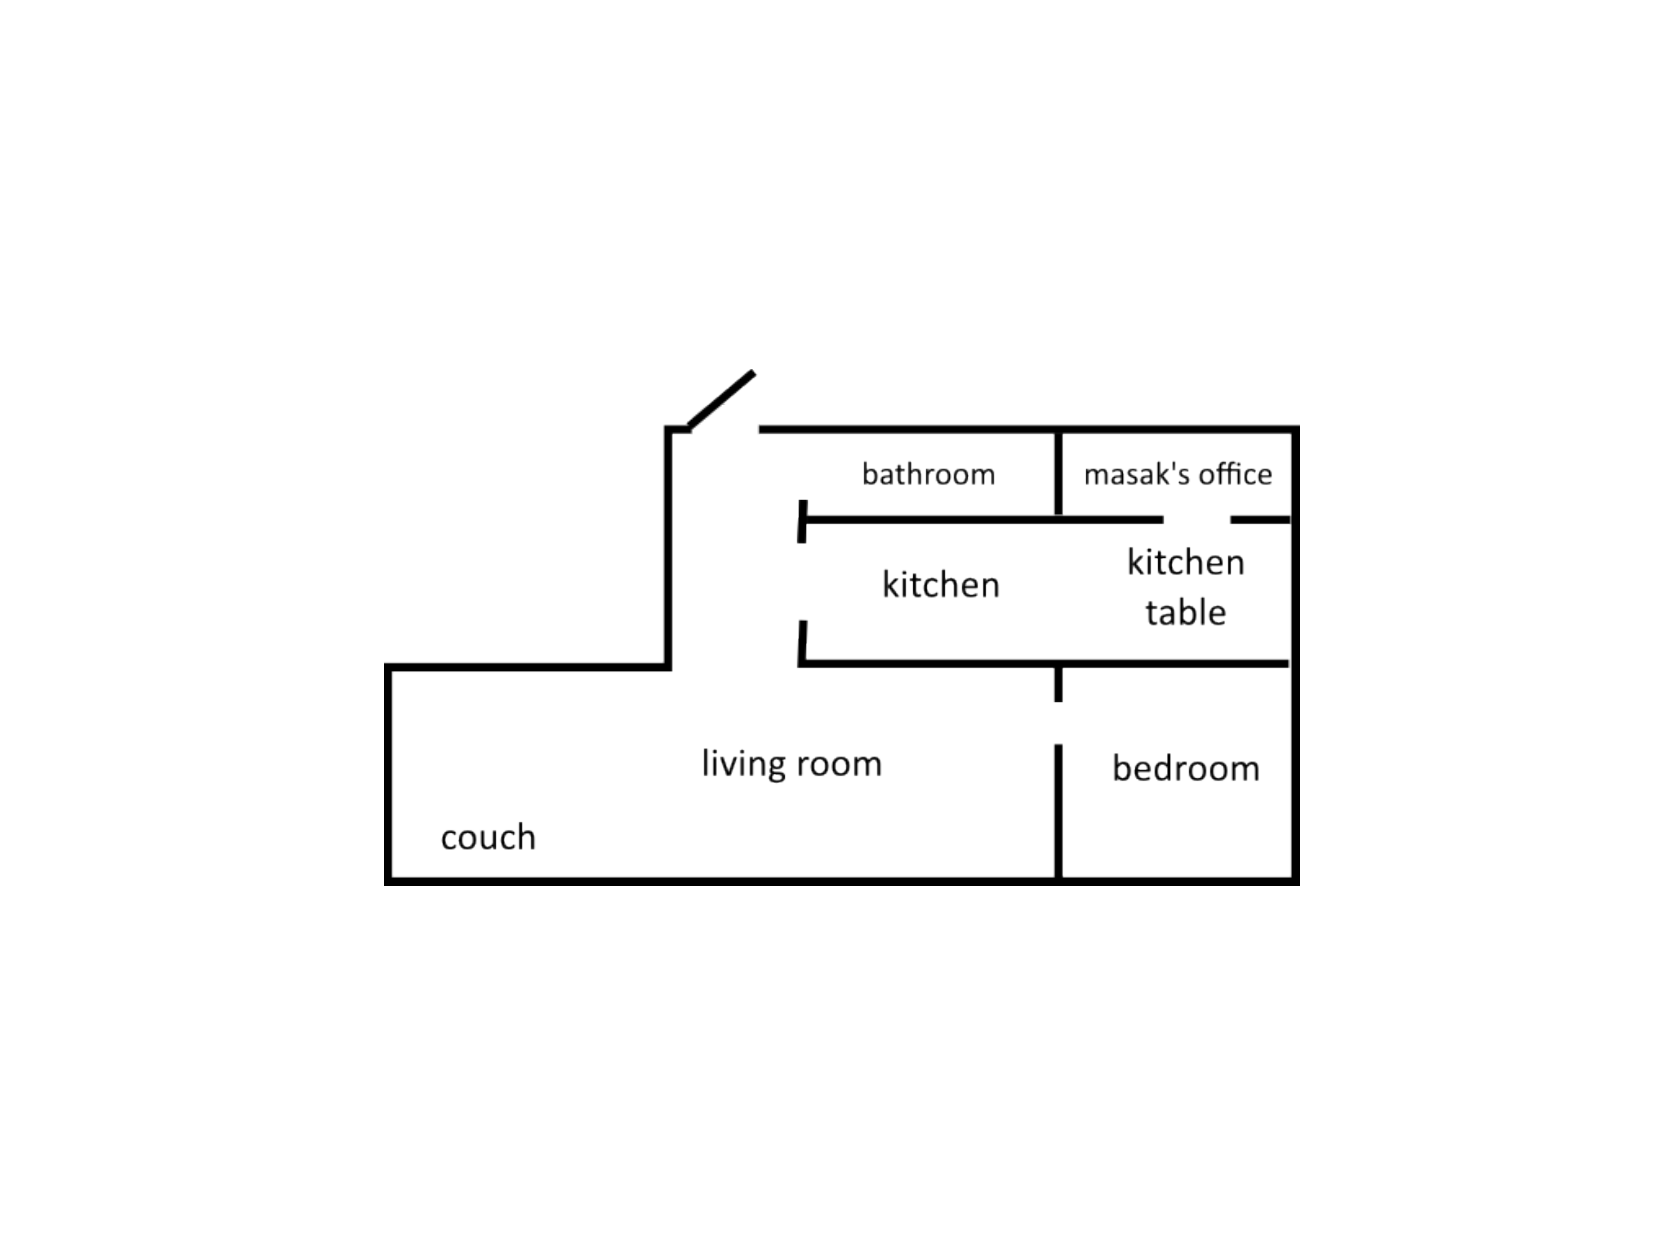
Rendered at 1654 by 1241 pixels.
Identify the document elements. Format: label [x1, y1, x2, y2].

picture [384, 369, 1300, 886]
